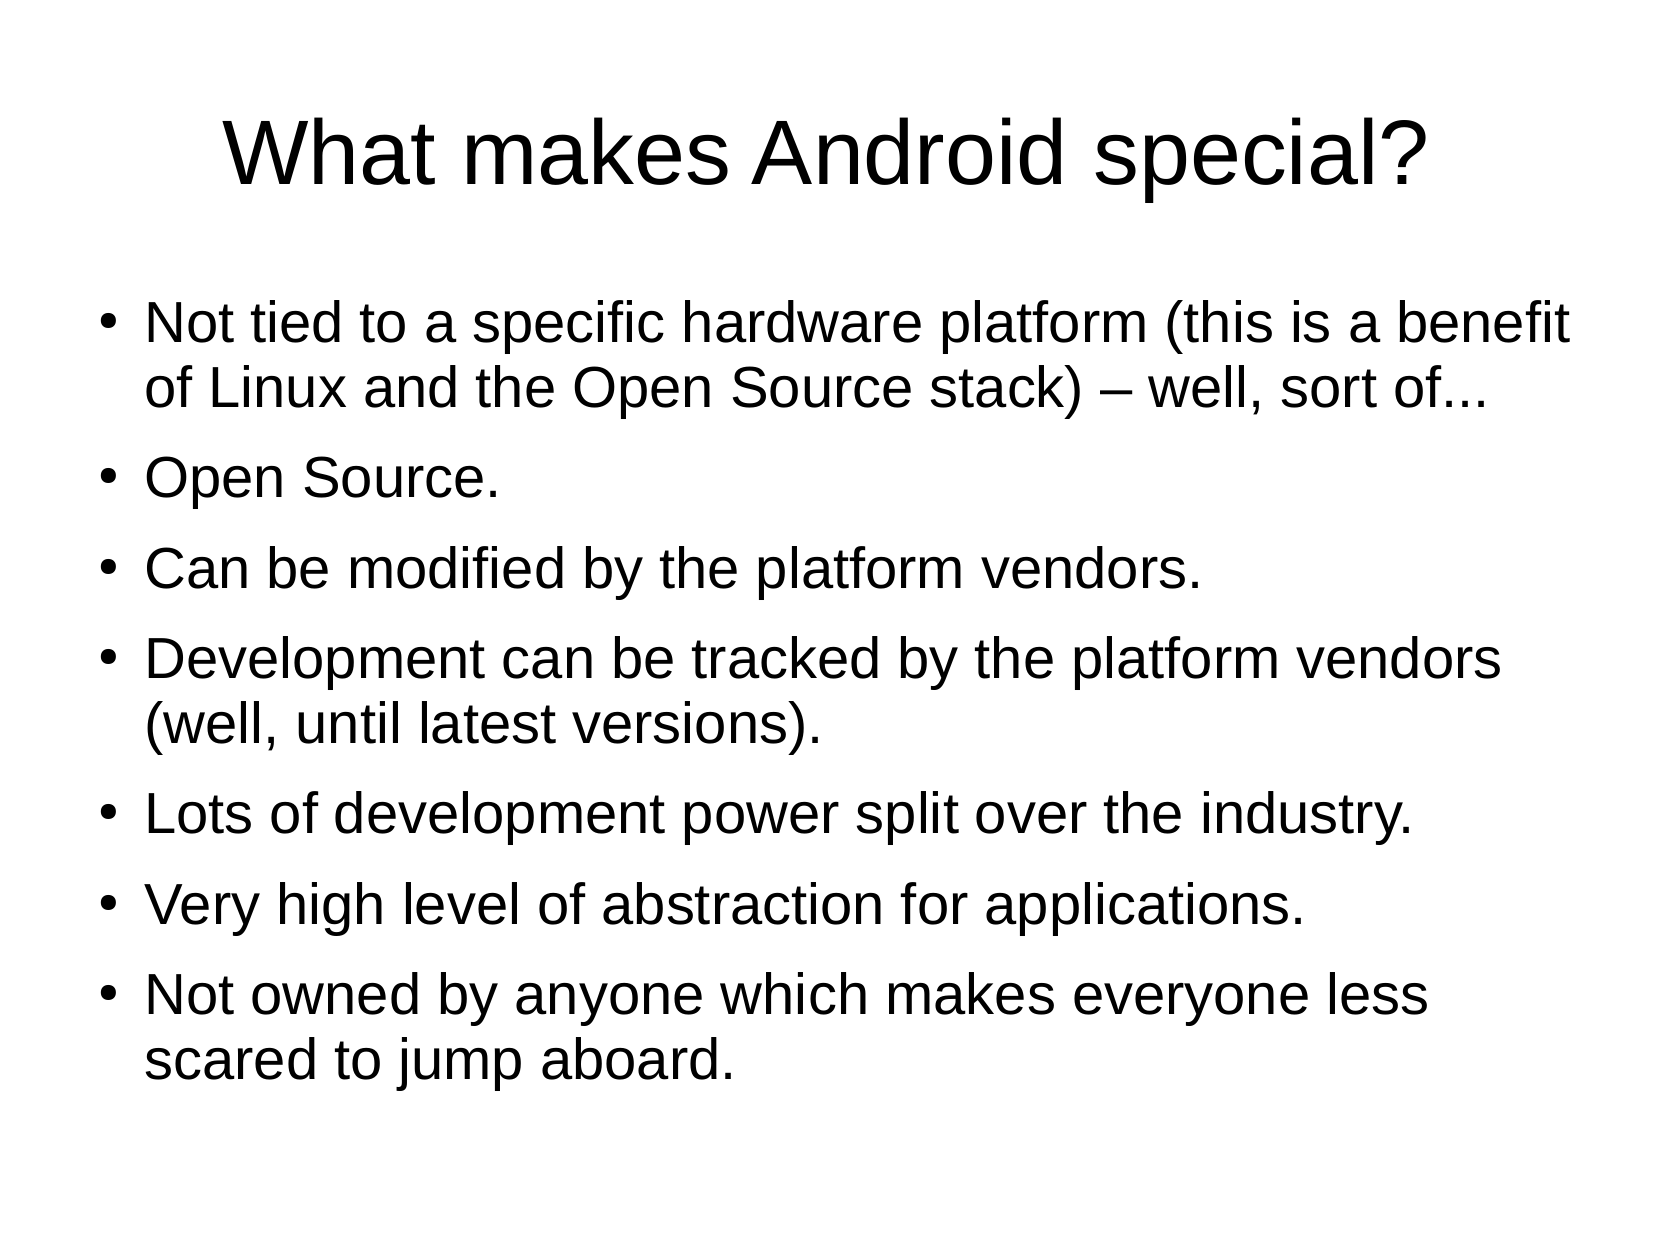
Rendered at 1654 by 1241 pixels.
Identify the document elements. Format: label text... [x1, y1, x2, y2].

title What makes Android special? [82, 49, 1571, 257]
list Not tied to a specific hardware platform (this is a benefit of Linux and the Open Source stack) – well, sort of... Open Source. Can be modified by the platform vendors. Development can be tracked by the platform vendors (well, until latest versions). Lots of development power split over the industry. Very high level of abstraction for applications. Not owned by anyone which makes everyone less scared to jump aboard. [82, 290, 1571, 1109]
